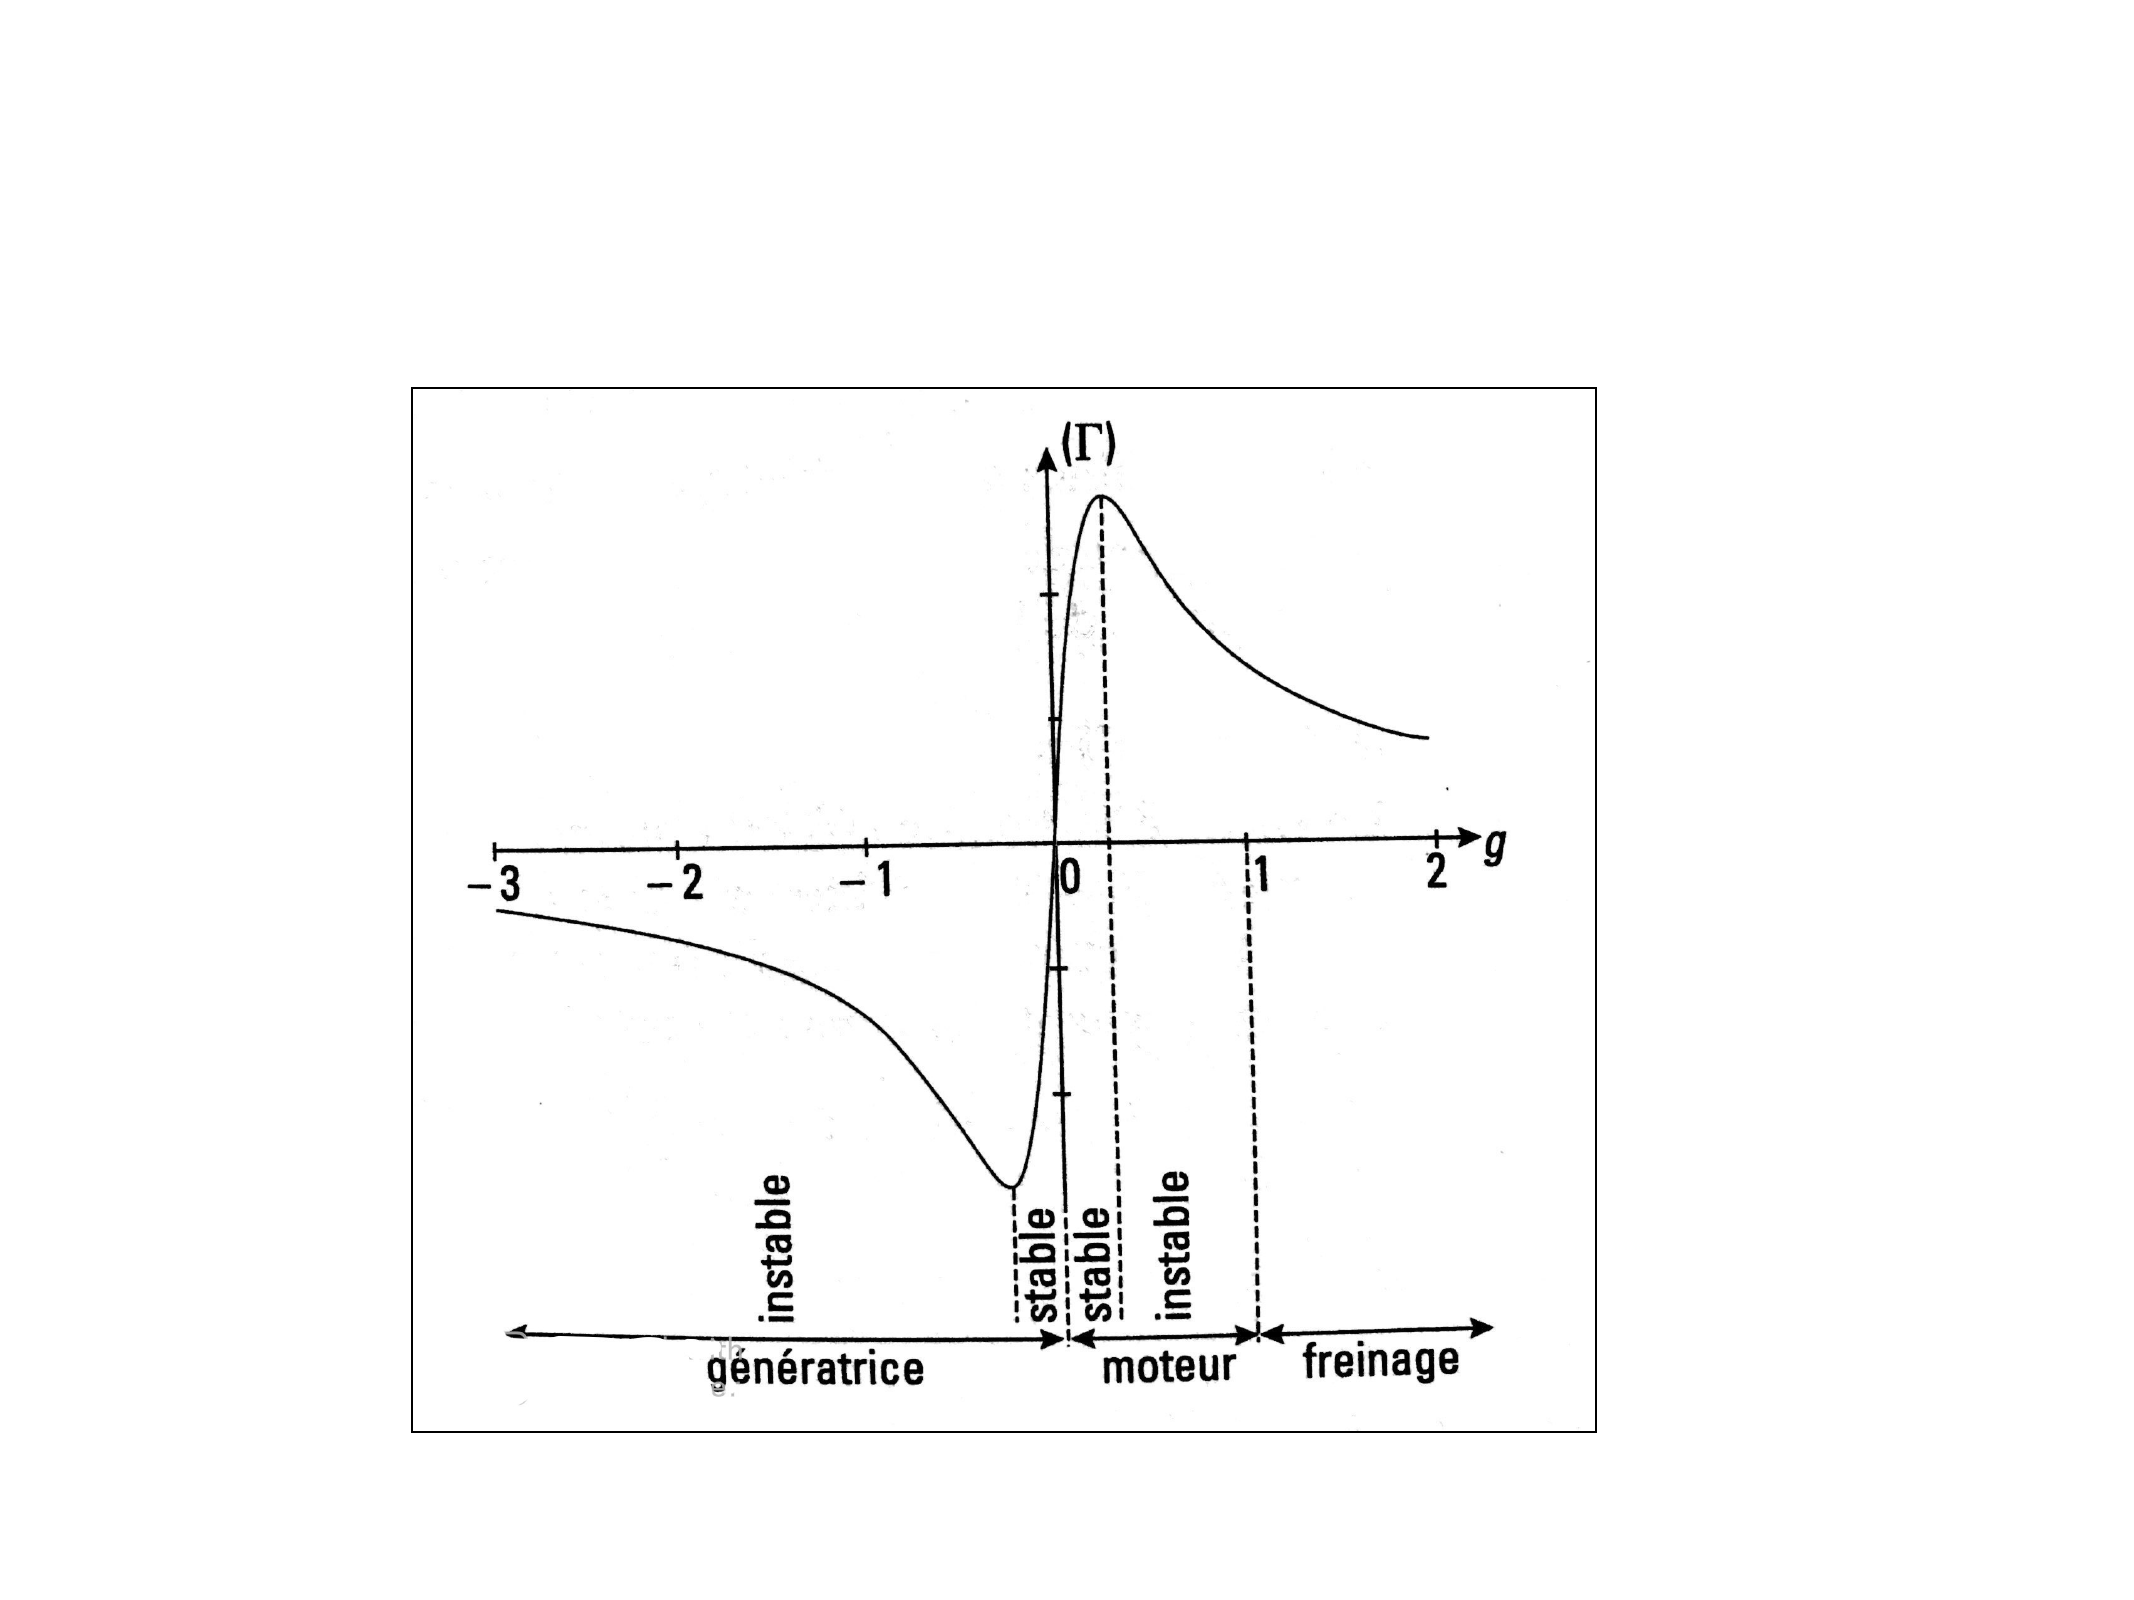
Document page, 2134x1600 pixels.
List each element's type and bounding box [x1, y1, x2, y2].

picture [413, 389, 1596, 1432]
